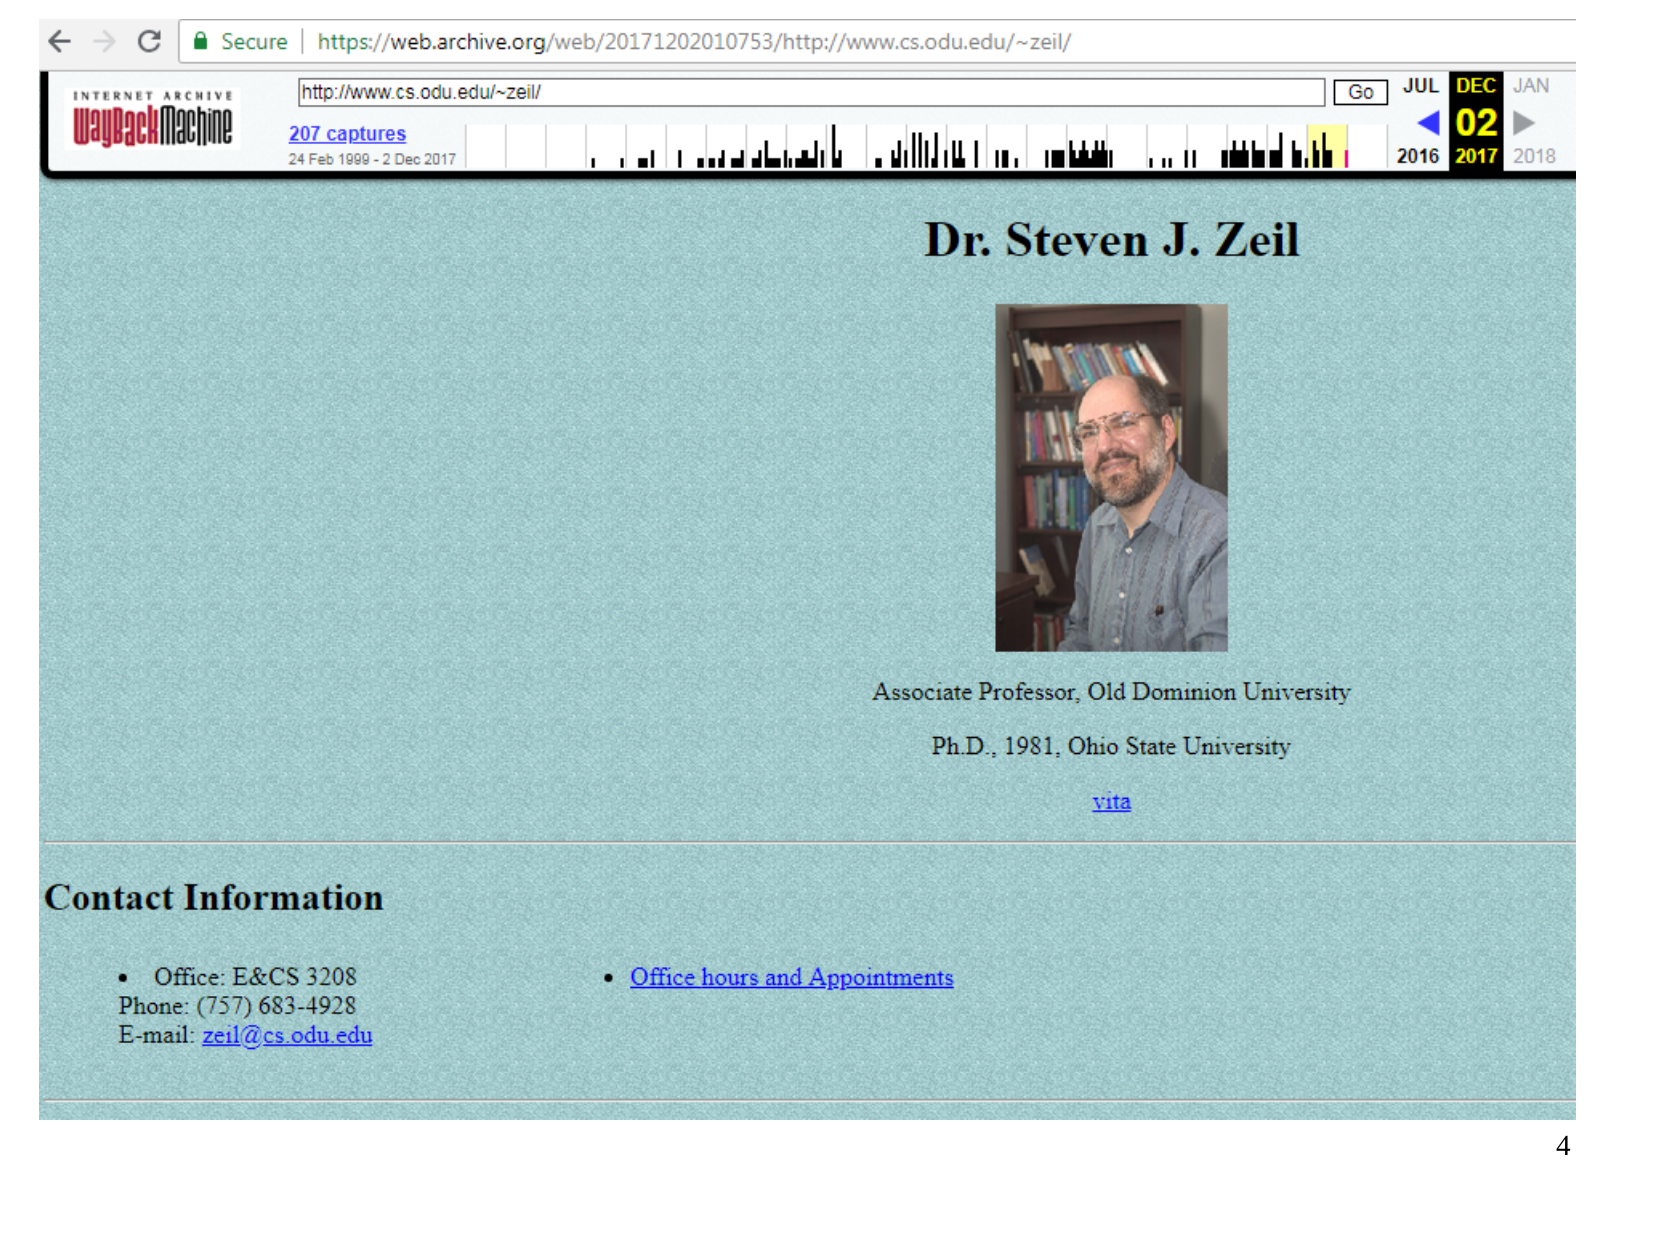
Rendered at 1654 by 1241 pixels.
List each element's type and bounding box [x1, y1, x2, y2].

picture [39, 19, 1576, 1120]
